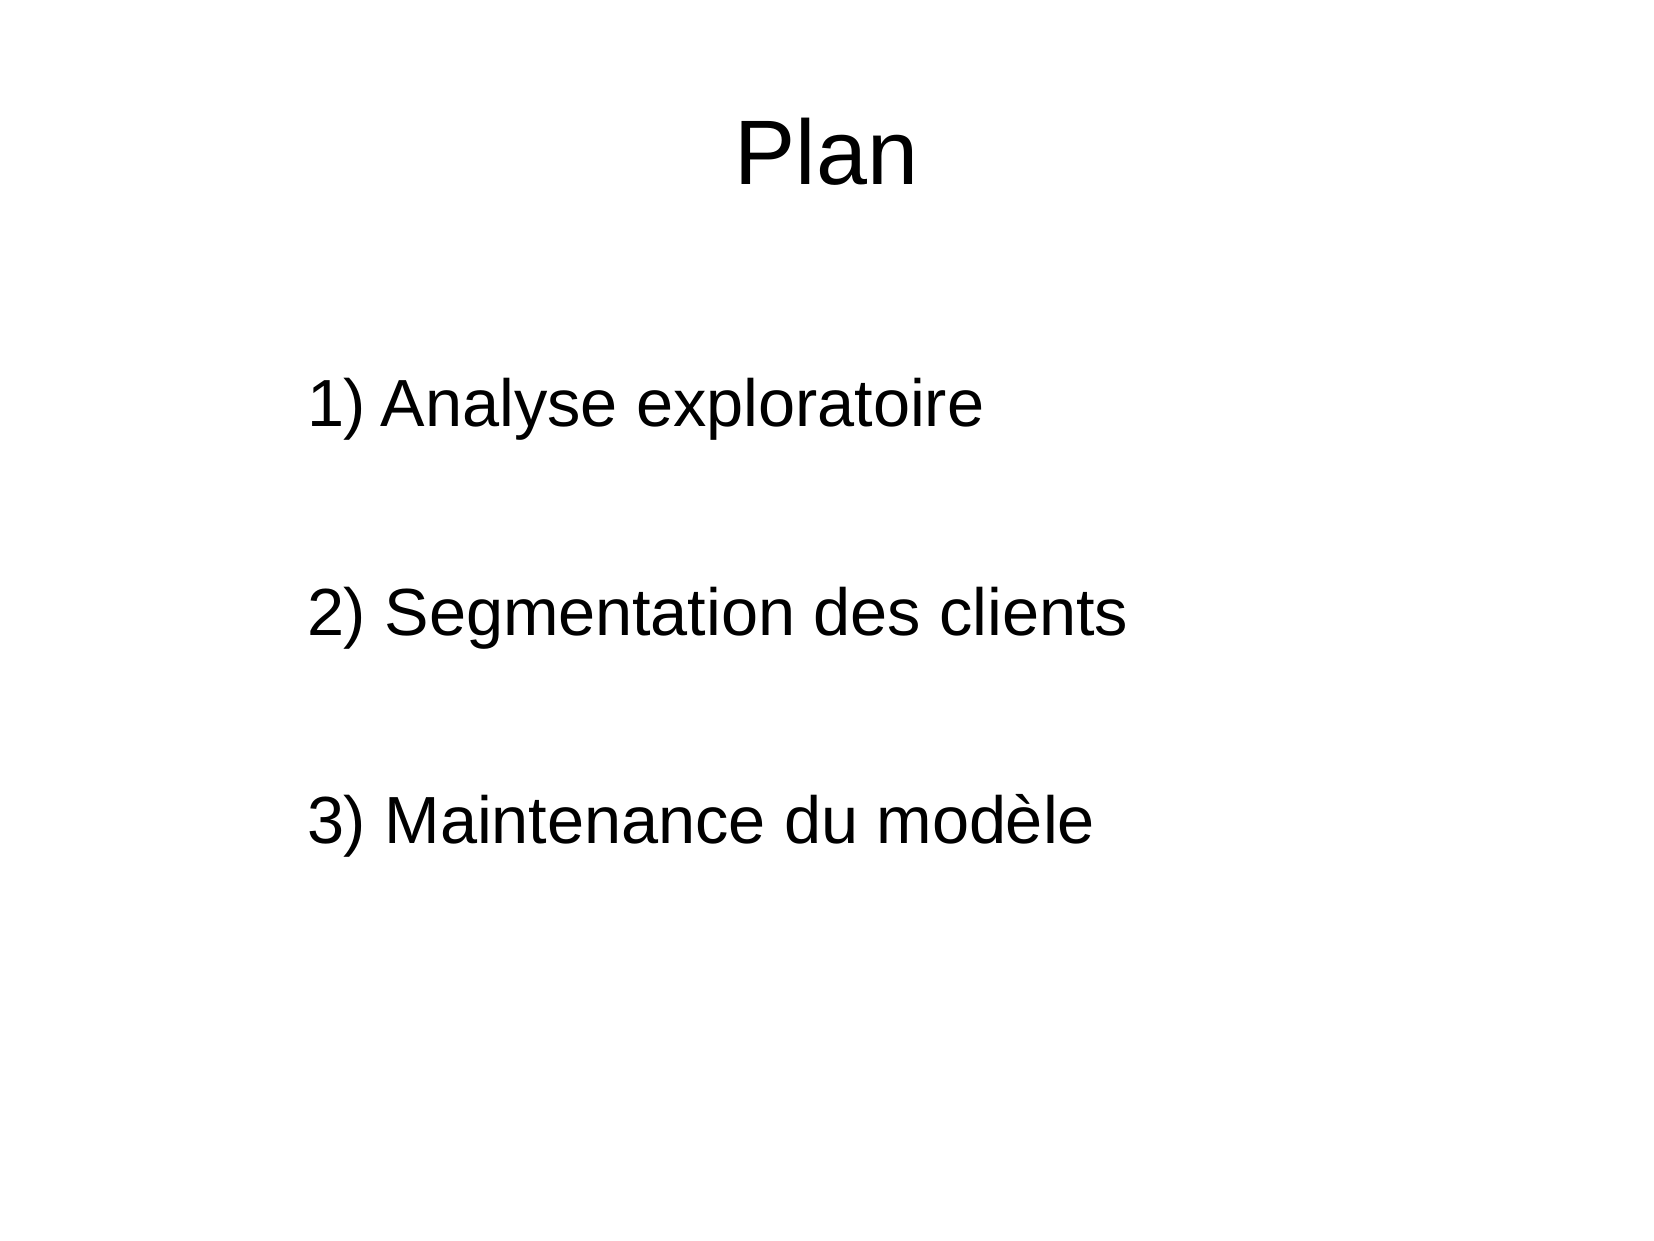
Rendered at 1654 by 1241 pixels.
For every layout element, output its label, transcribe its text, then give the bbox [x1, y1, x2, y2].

title Plan [82, 49, 1571, 257]
list 1) Analyse exploratoire 2) Segmentation des clients 3) Maintenance du modèle [236, 366, 1654, 1185]
